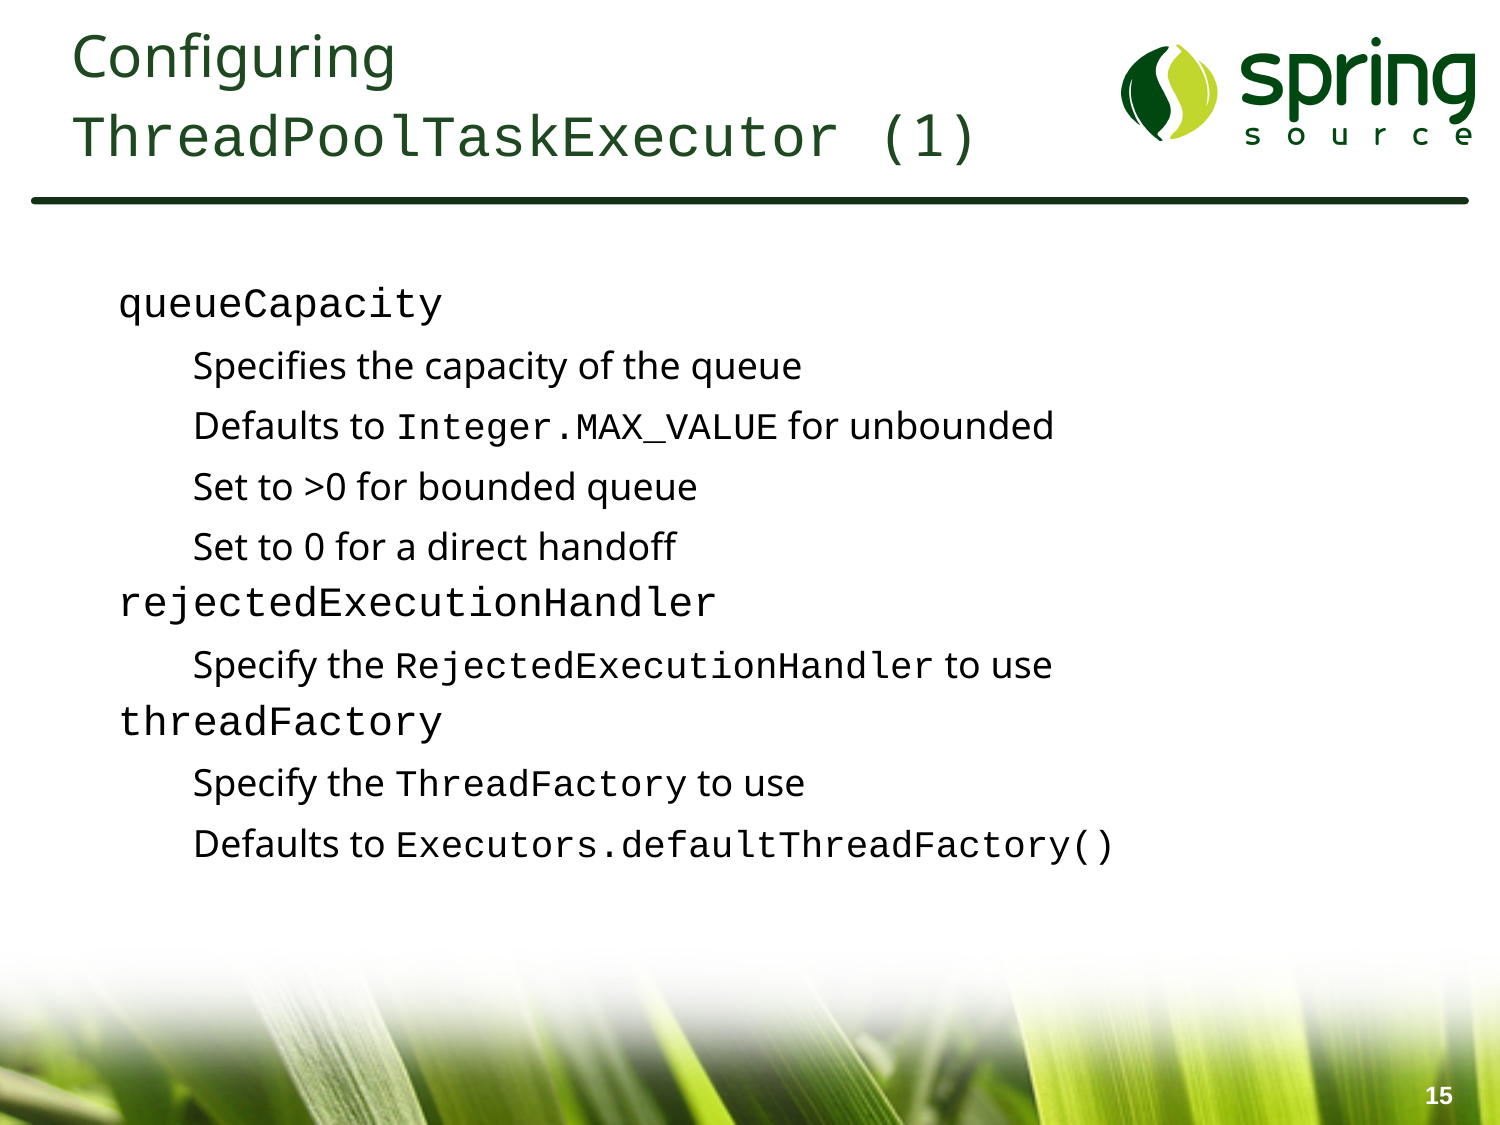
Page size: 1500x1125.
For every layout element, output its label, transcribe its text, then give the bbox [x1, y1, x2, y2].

title Configuring ThreadPoolTaskExecutor (1) [56, 13, 1089, 176]
picture [0, 944, 1500, 1125]
picture [1121, 37, 1475, 145]
list queueCapacity Specifies the capacity of the queue Defaults to Integer.MAX_VALUE for unbounded Set to >0 for bounded queue Set to 0 for a direct handoff rejectedExecutionHandler Specify the RejectedExecutionHandler to use threadFactory Specify the ThreadFactory to use Defaults to Executors.defaultThreadFactory() [103, 275, 1394, 938]
